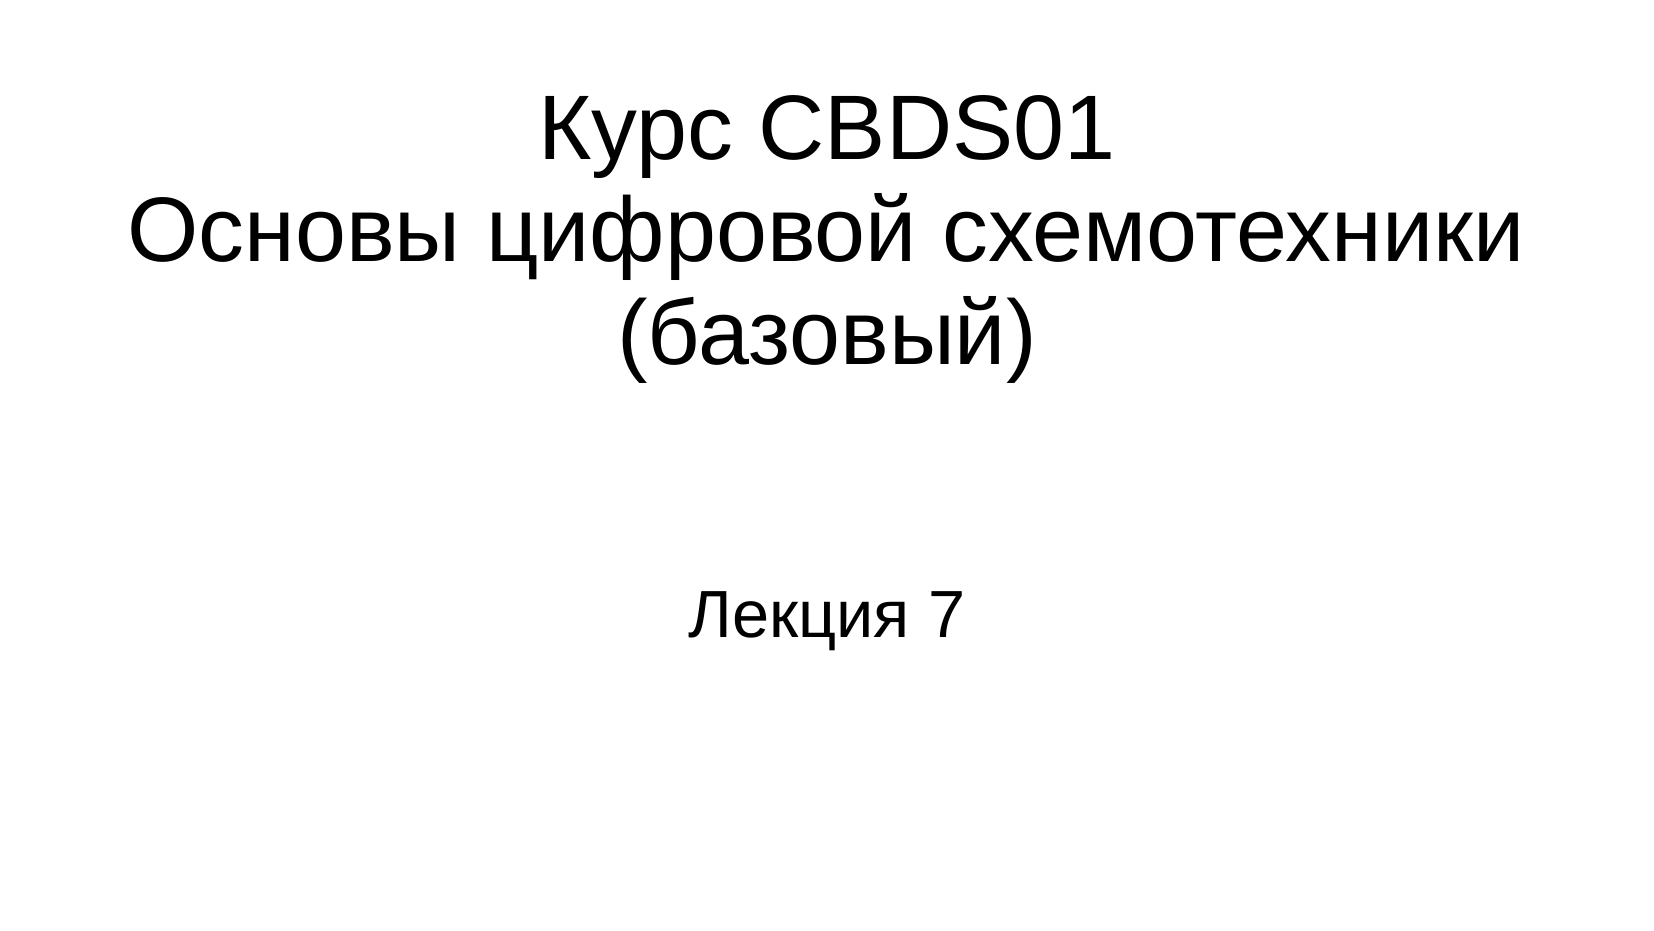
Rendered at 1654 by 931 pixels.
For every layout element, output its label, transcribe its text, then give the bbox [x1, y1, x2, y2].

text_box Лекция 7 [83, 472, 1572, 758]
title Курс СBDS01 Основы цифровой схемотехники (базовый) [83, 76, 1572, 384]
